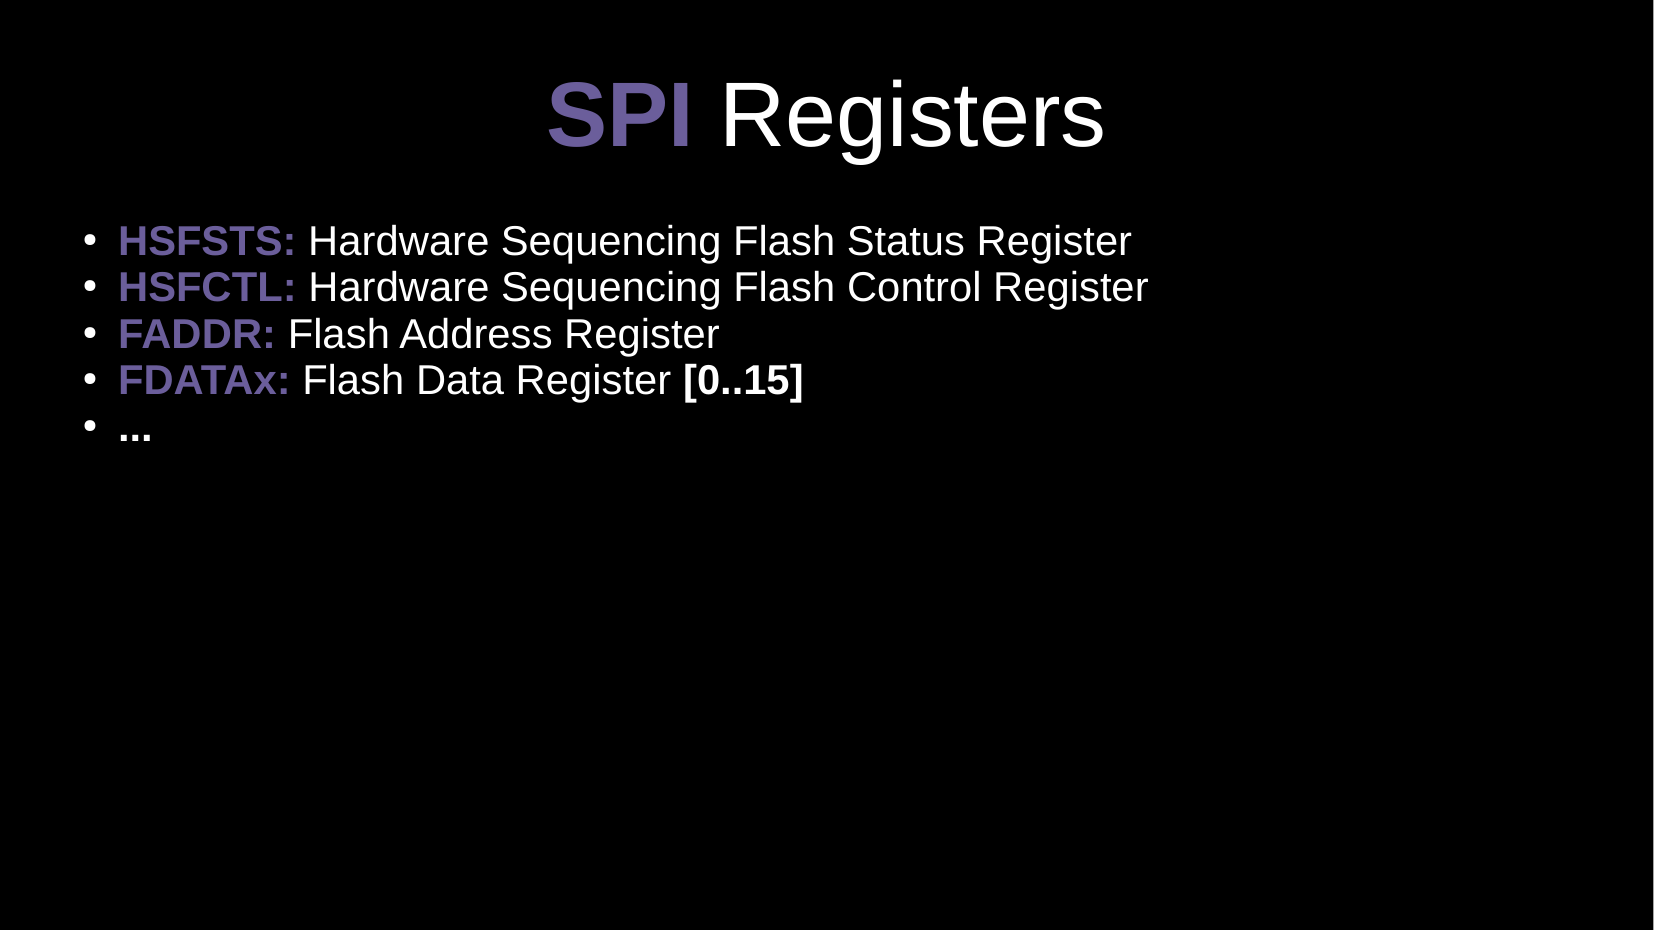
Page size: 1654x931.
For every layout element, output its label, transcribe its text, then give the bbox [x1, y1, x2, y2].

title SPI Registers [82, 37, 1571, 193]
subtitle HSFSTS: Hardware Sequencing Flash Status Register HSFCTL: Hardware Sequencing Flash Control Register FADDR: Flash Address Register FDATAx: Flash Data Register [0..15] ... [82, 217, 1571, 758]
